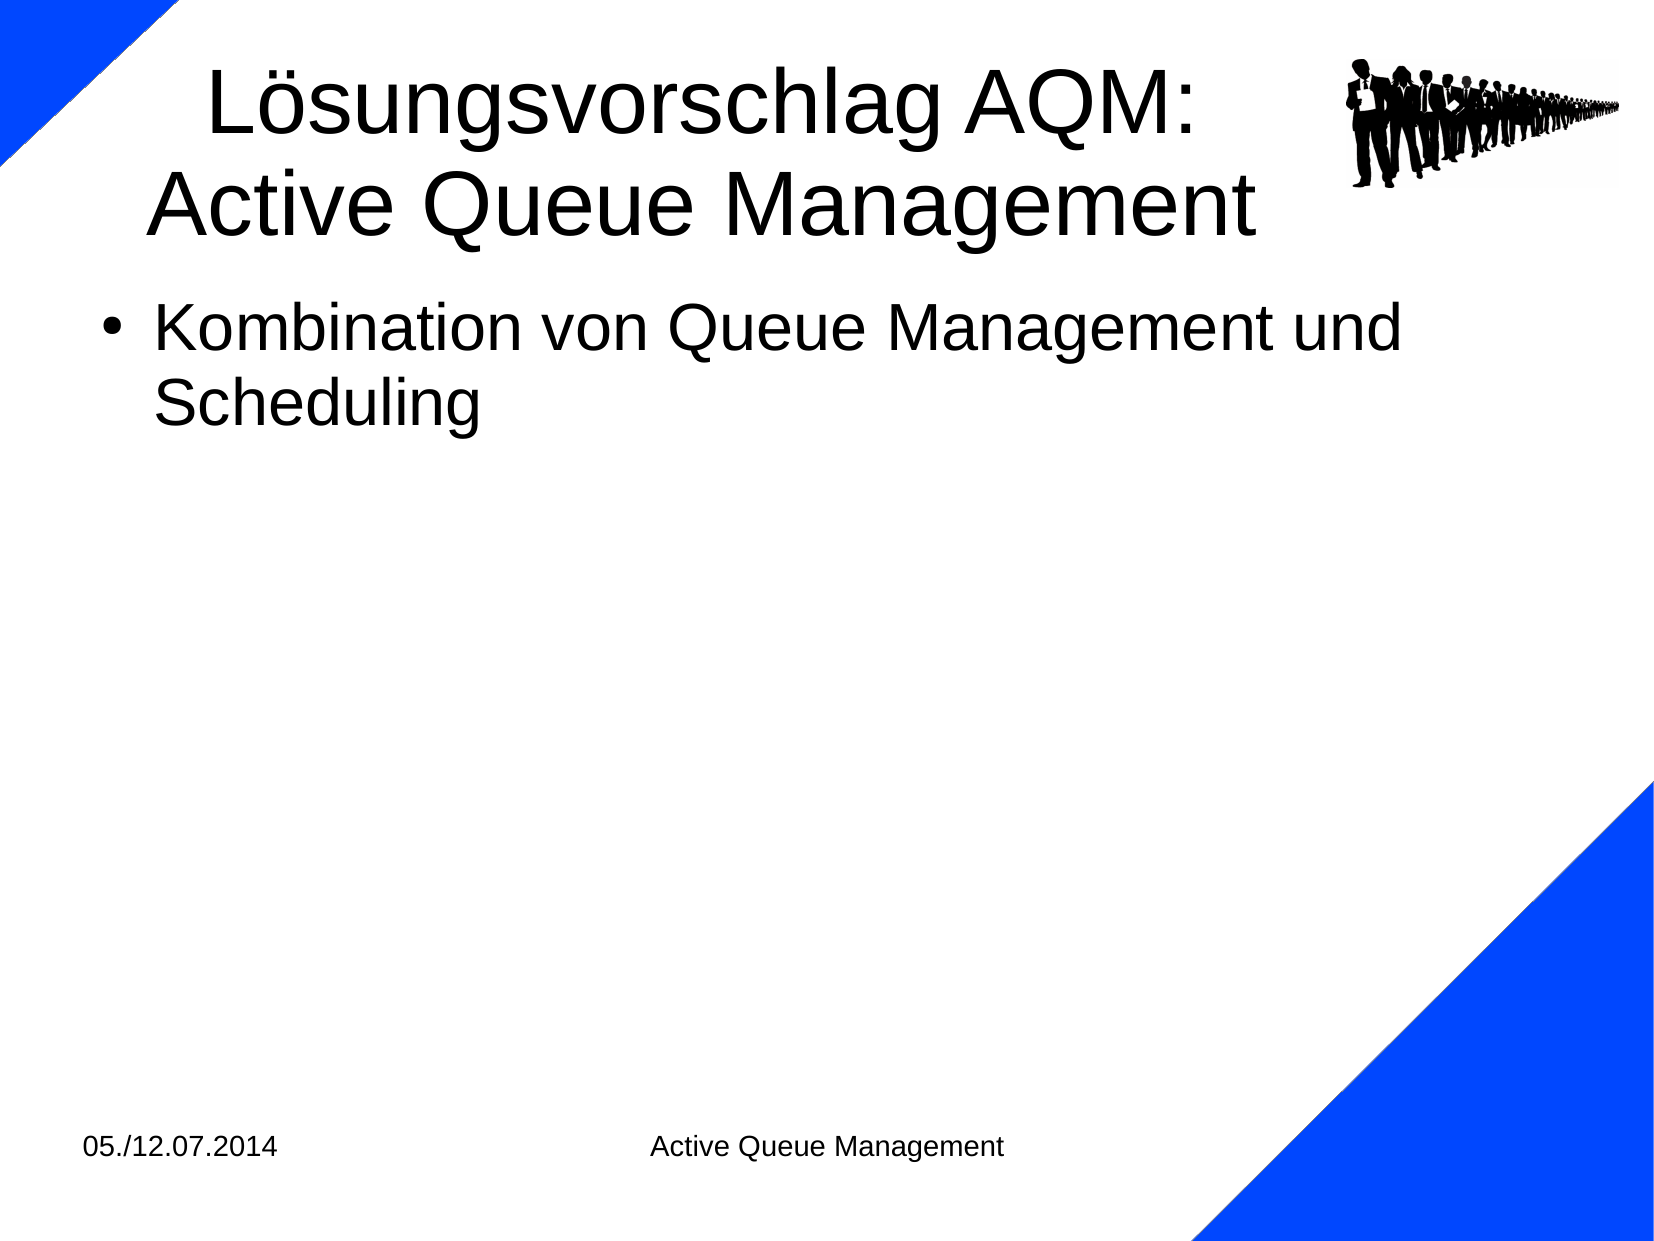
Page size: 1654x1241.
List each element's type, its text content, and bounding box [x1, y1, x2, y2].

picture [1346, 59, 1619, 188]
list Kombination von Queue Management und Scheduling [82, 290, 1571, 1010]
title Lösungsvorschlag AQM: Active Queue Management [82, 49, 1323, 257]
